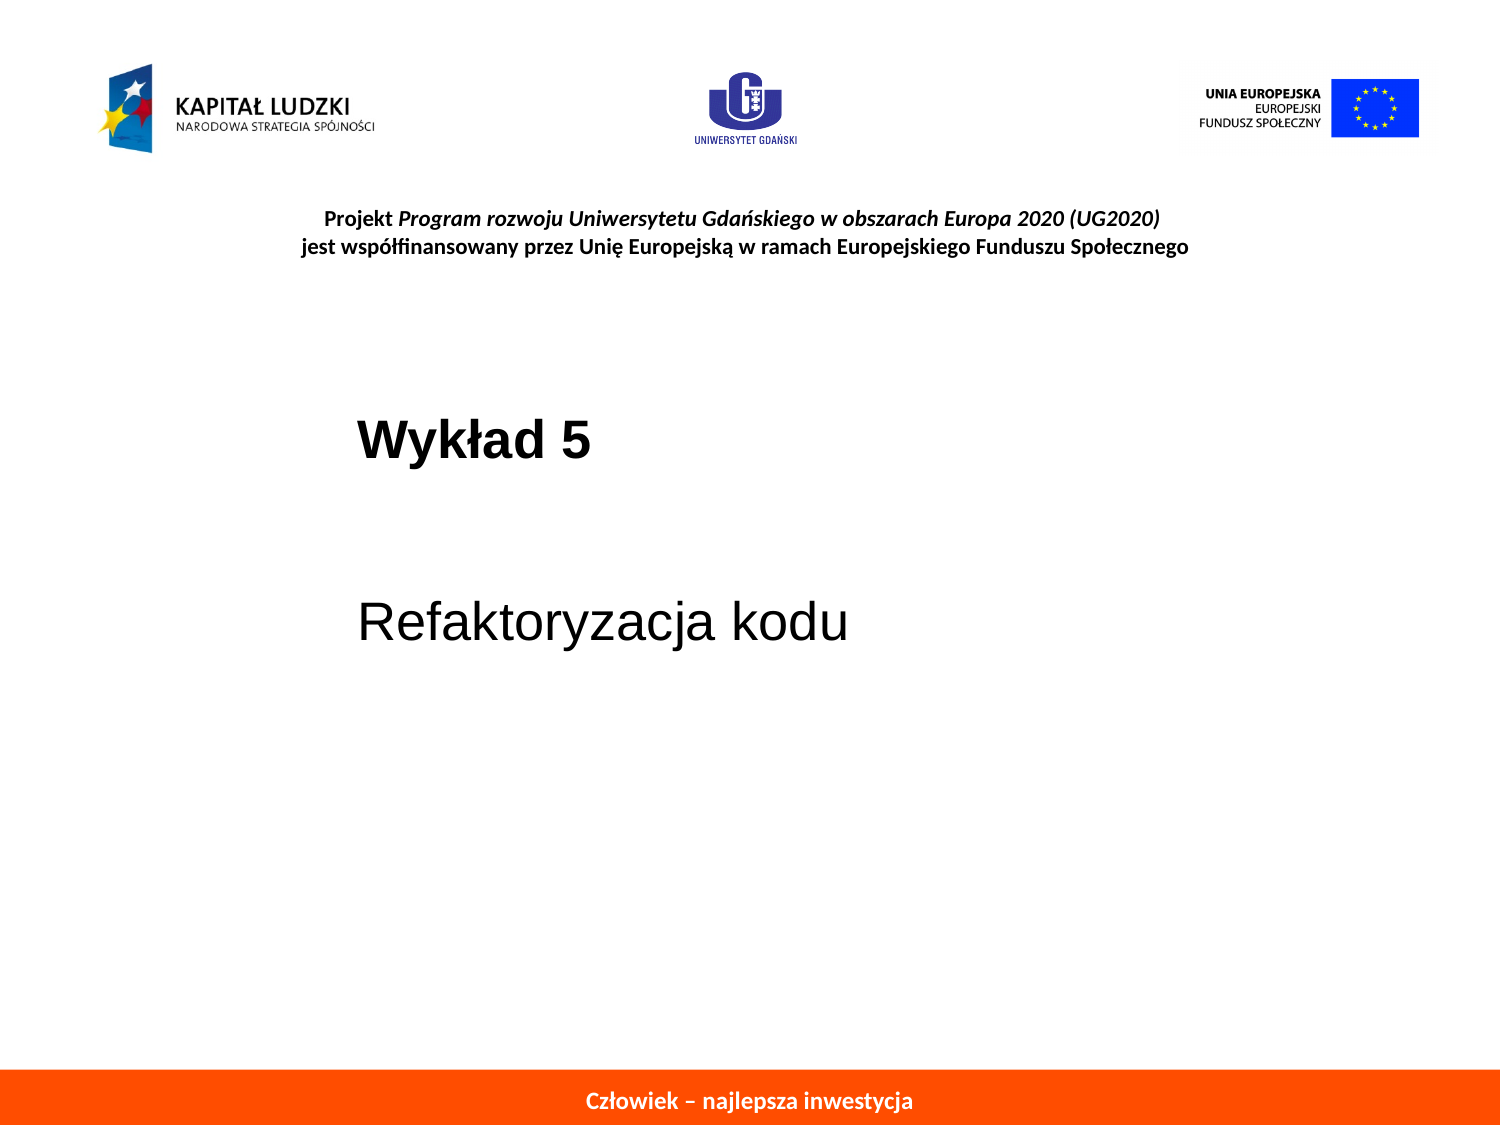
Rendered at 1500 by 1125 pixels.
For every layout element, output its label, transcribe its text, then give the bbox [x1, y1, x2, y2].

text_box Projekt Program rozwoju Uniwersytetu Gdańskiego w obszarach Europa 2020 (UG2020) jest współfinansowany przez Unię Europejską w ramach Europejskiego Funduszu Społecznego [53, 196, 1439, 267]
picture [53, 19, 418, 196]
picture [1179, 60, 1439, 156]
picture [692, 69, 800, 147]
footer Człowiek – najlepsza inwestycja [0, 1069, 1500, 1125]
text_box Refaktoryzacja kodu [342, 584, 865, 660]
text_box Wykład 5 [342, 401, 650, 478]
